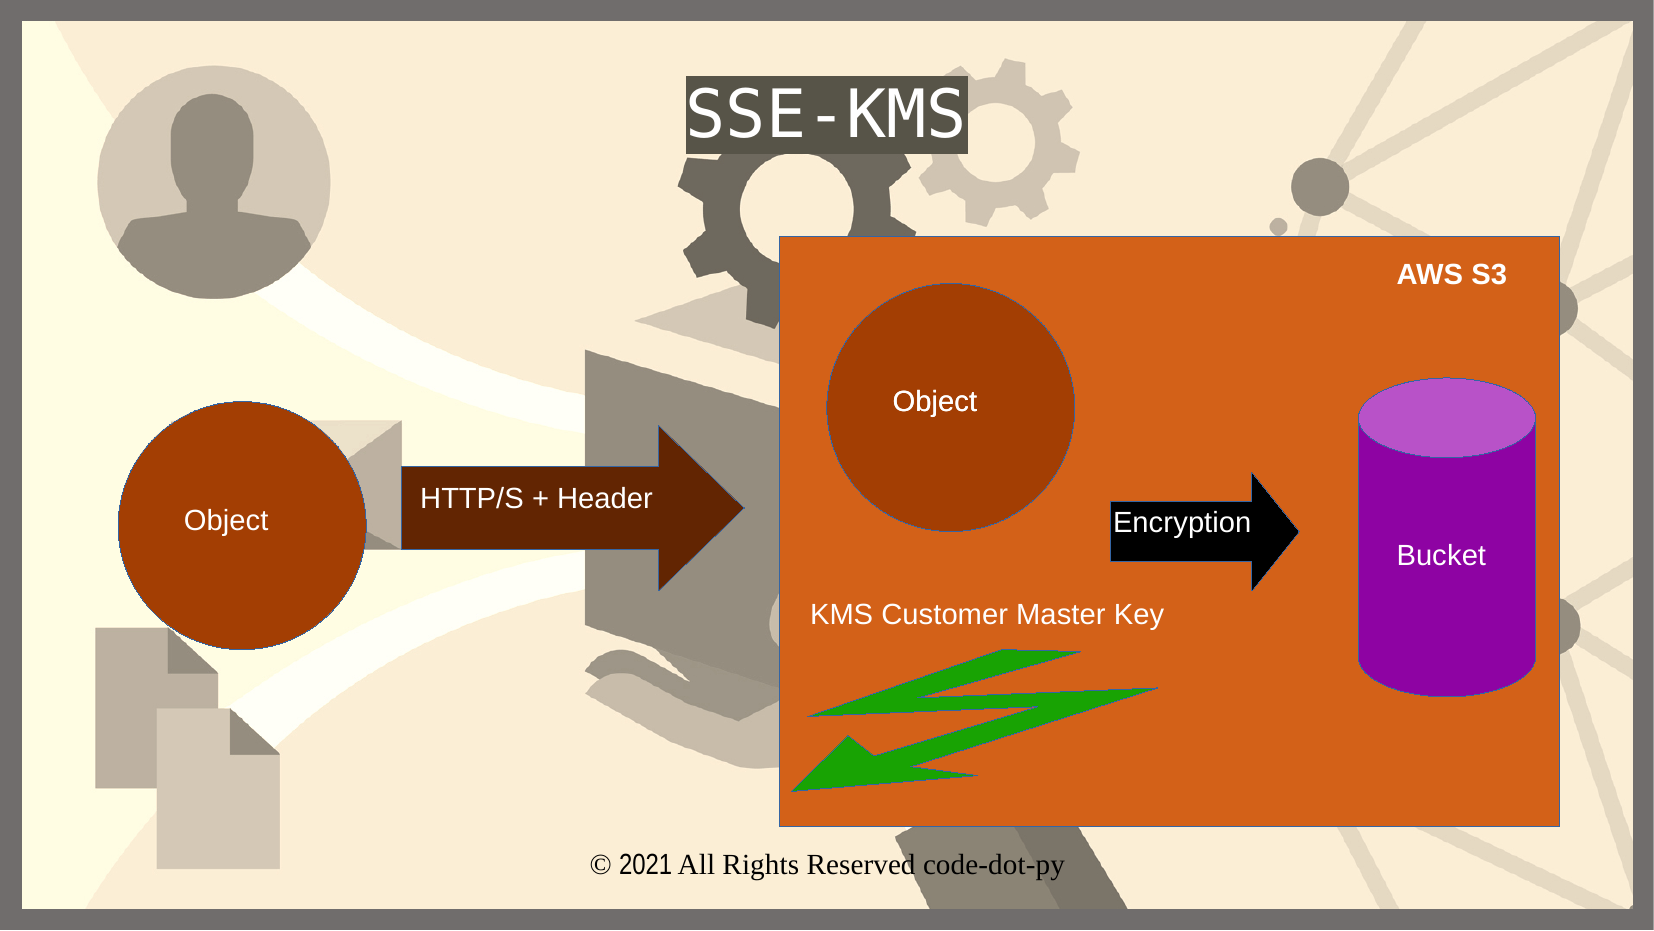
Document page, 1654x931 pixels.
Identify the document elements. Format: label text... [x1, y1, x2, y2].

picture [0, 0, 1654, 930]
text_box [779, 236, 1560, 827]
text_box KMS Customer Master Key [795, 590, 1279, 648]
text_box AWS S3 [1381, 250, 1554, 308]
text_box [735, 499, 745, 517]
text_box Object [169, 496, 308, 553]
text_box Object [877, 377, 1016, 435]
text_box [401, 425, 720, 591]
text_box HTTP/S + Header [405, 474, 735, 532]
text_box [118, 401, 367, 650]
text_box Encryption [1098, 498, 1305, 556]
title SSE-KMS [82, 37, 1571, 193]
text_box Bucket [1381, 531, 1527, 589]
